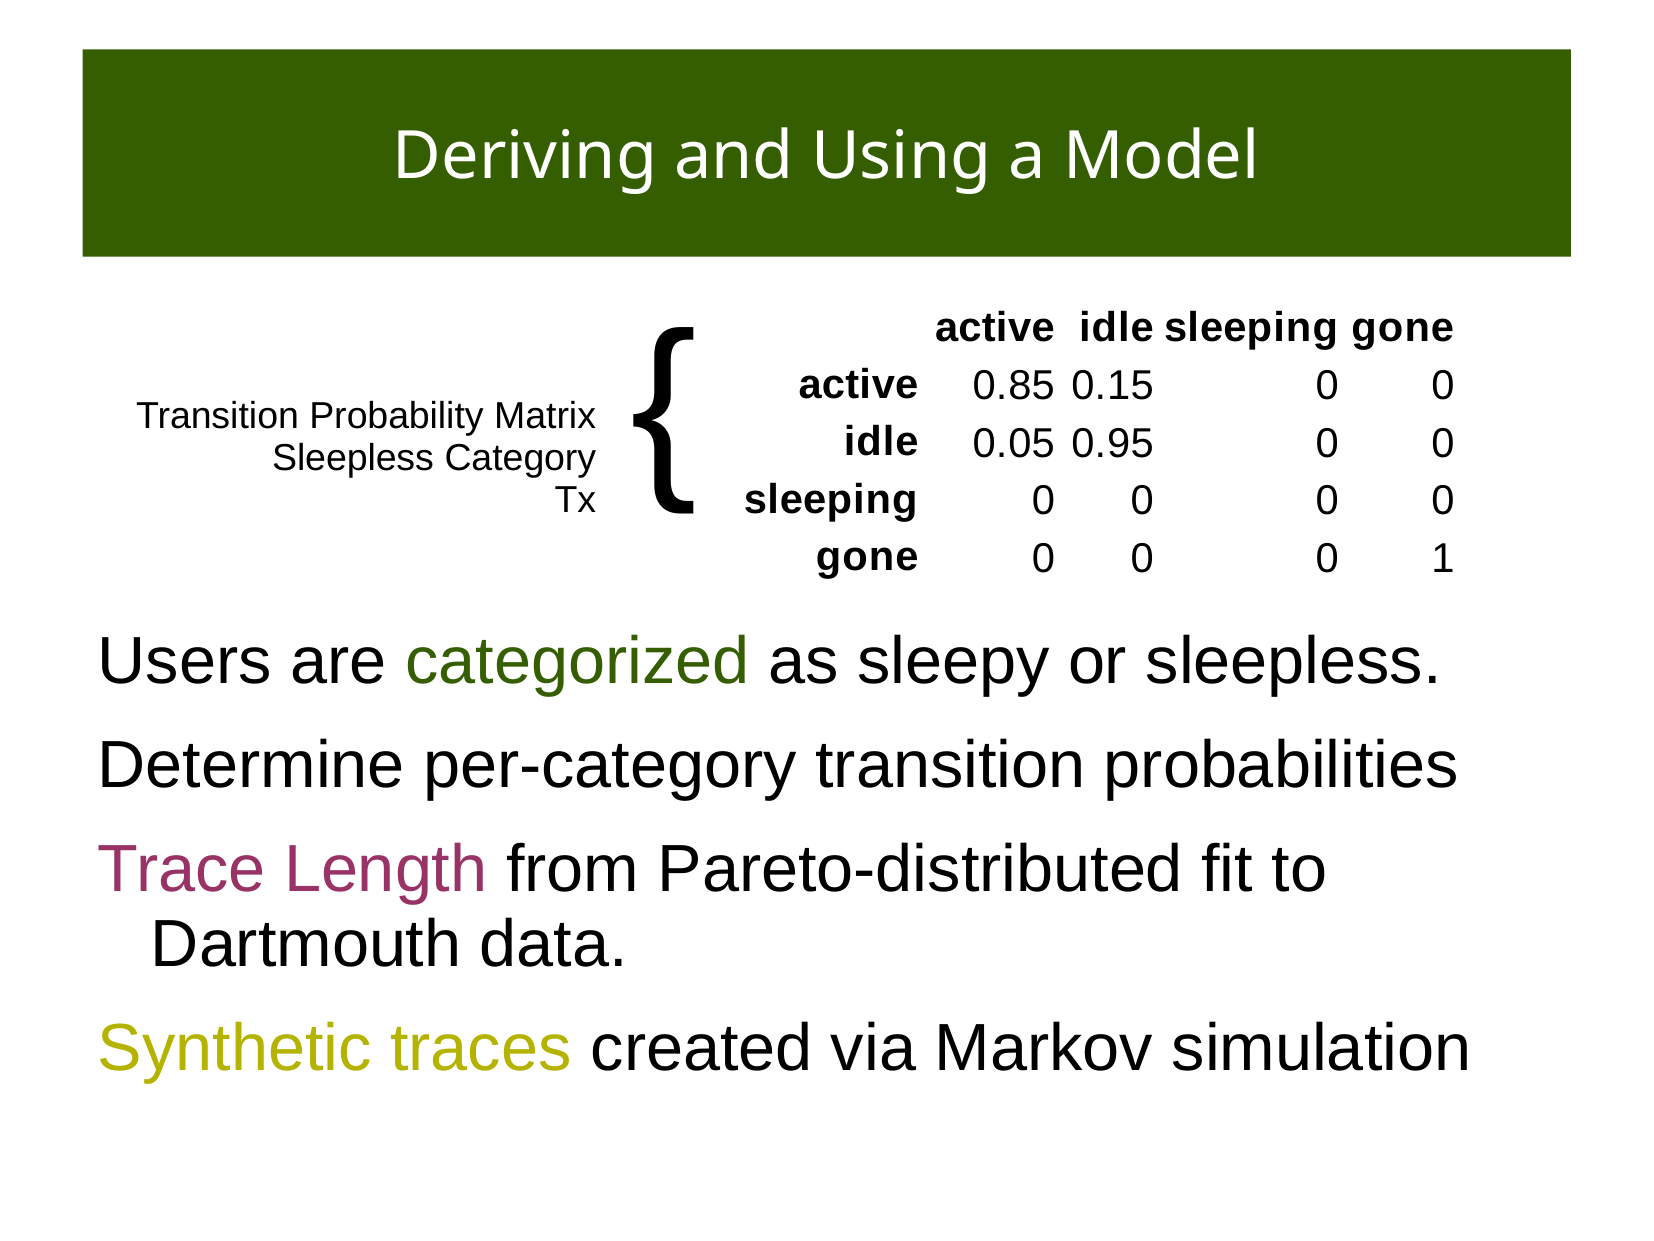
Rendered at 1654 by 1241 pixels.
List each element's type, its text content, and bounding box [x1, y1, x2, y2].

title Deriving and Using a Model [82, 49, 1571, 257]
chart [733, 299, 1459, 589]
list Users are categorized as sleepy or sleepless. Determine per-category transition probabilities Trace Length from Pareto-distributed fit to Dartmouth data. Synthetic traces created via Markov simulation [79, 622, 1569, 1206]
text_box Transition Probability Matrix Sleepless Category Tx [121, 387, 610, 570]
text_box { [615, 284, 713, 608]
